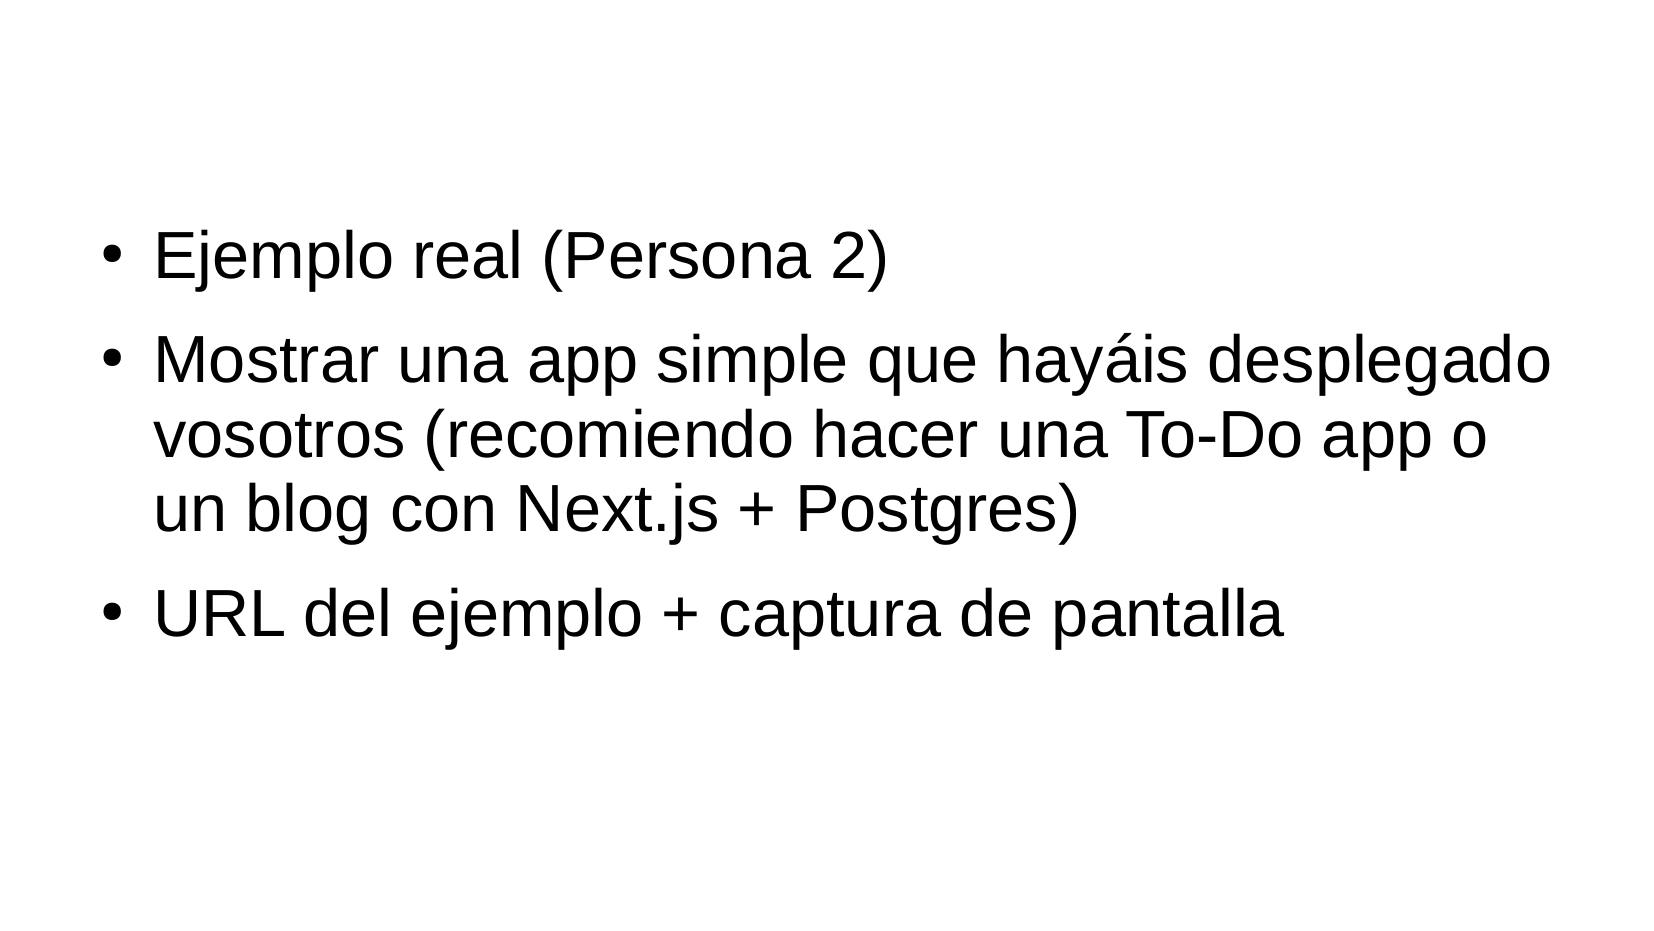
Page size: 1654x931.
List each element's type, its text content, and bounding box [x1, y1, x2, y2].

list Ejemplo real (Persona 2) Mostrar una app simple que hayáis desplegado vosotros (recomiendo hacer una To-Do app o un blog con Next.js + Postgres) URL del ejemplo + captura de pantalla [82, 217, 1571, 758]
